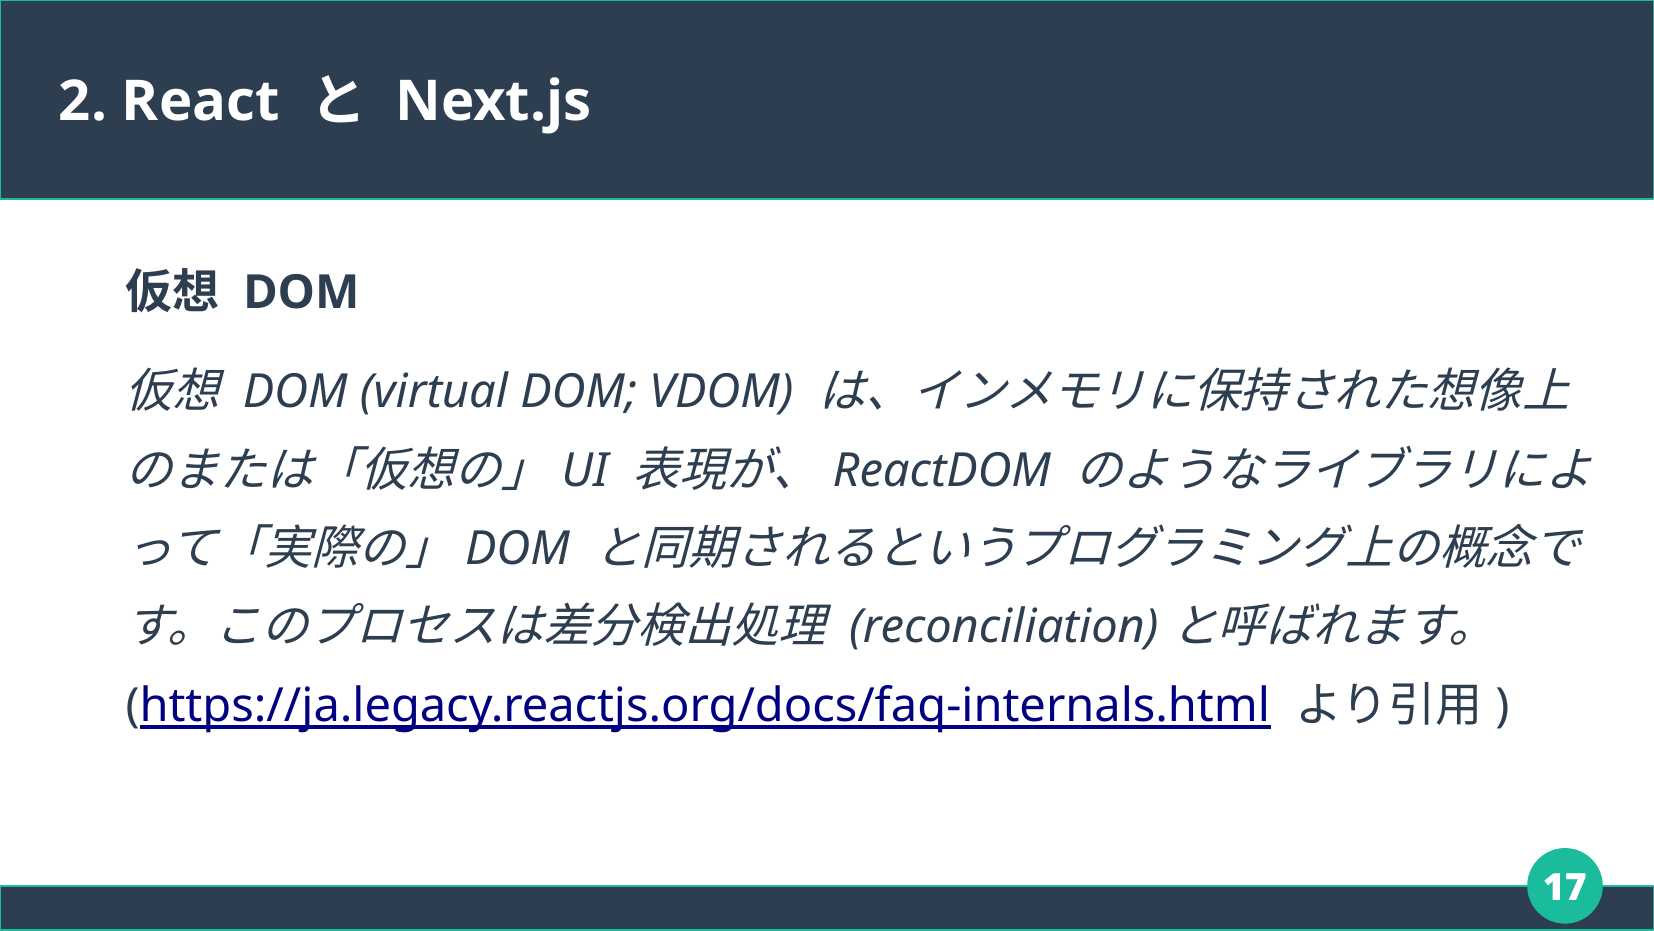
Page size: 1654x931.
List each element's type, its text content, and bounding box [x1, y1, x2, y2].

title 2. React と Next.js [59, 37, 1595, 156]
list 仮想 DOM 仮想 DOM (virtual DOM; VDOM) は、インメモリに保持された想像上のまたは「仮想の」UI 表現が、ReactDOM のようなライブラリによって「実際の」DOM と同期されるというプログラミング上の概念です。このプロセスは差分検出処理 (reconciliation)と呼ばれます。 (https://ja.legacy.reactjs.org/docs/faq-internals.html より引用) [59, 243, 1595, 864]
